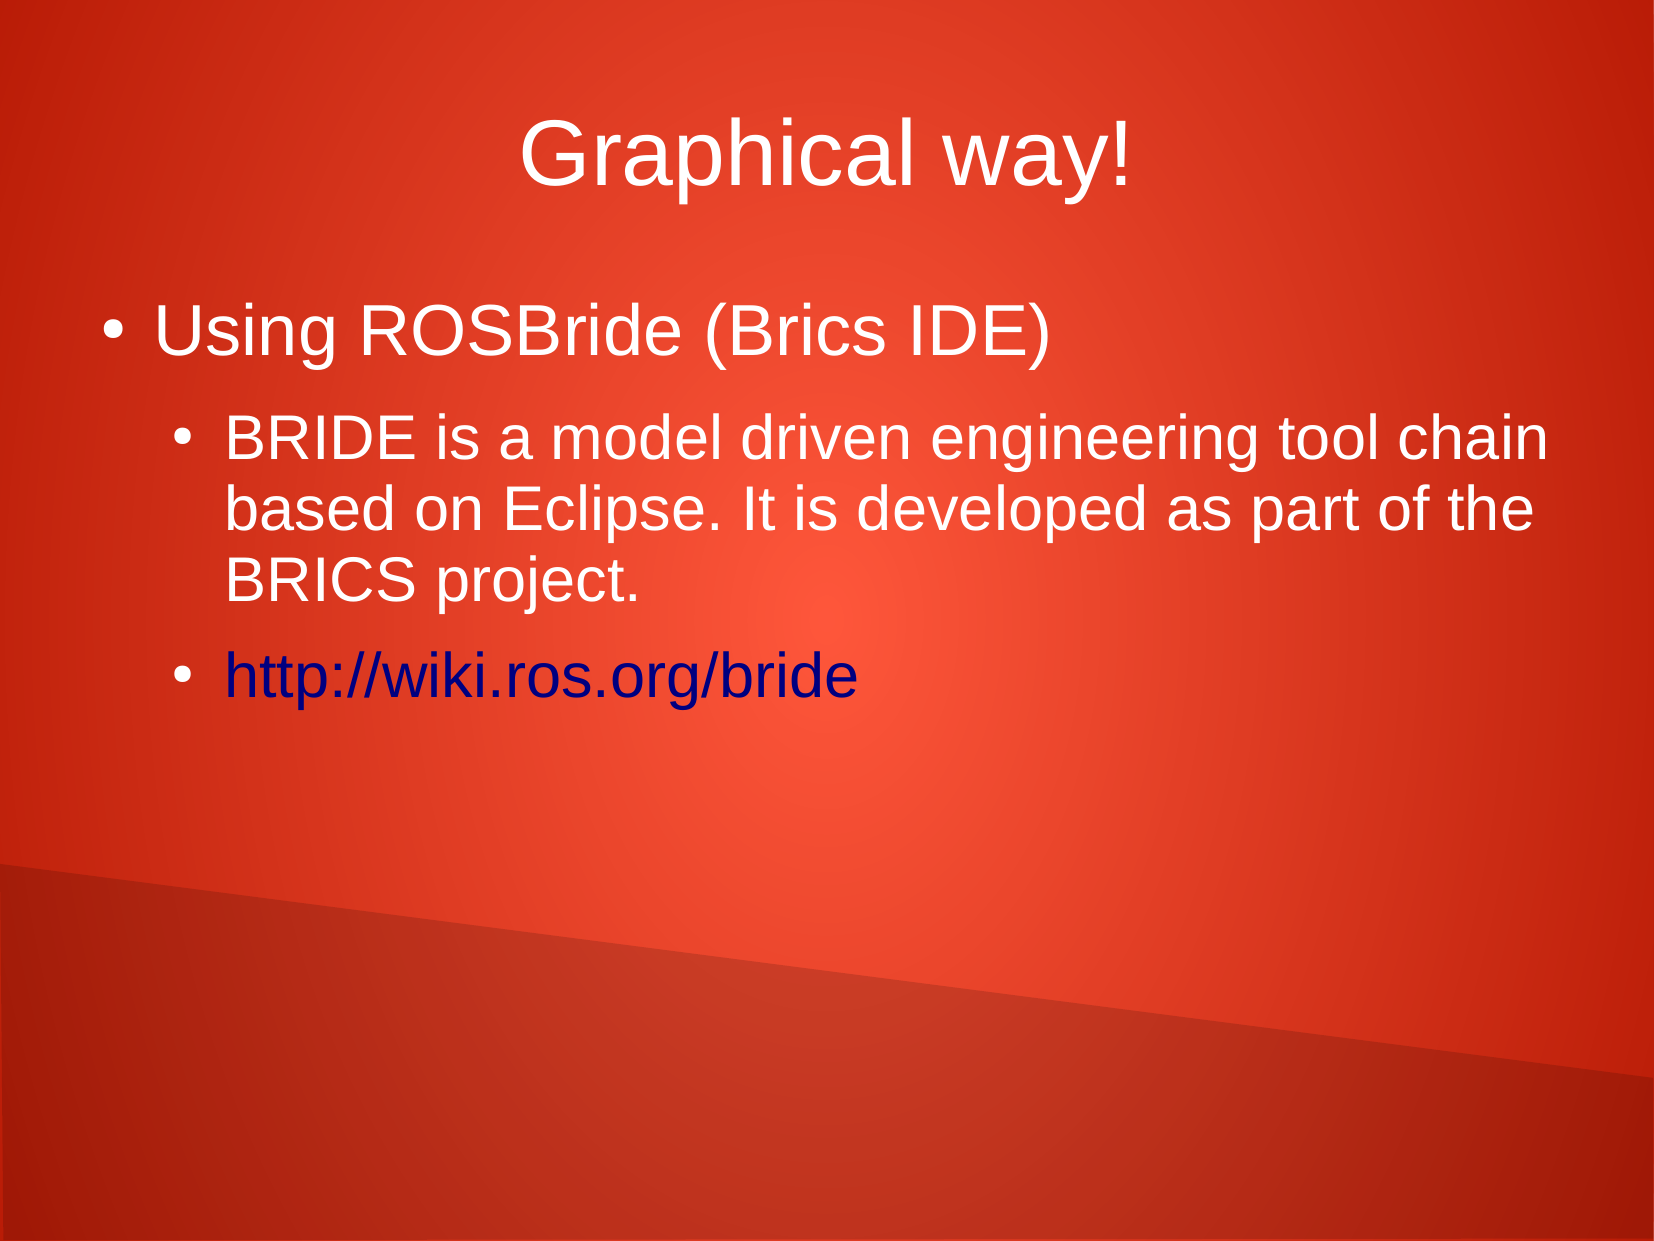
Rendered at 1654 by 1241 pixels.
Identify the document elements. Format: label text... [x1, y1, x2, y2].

list Using ROSBride (Brics IDE) BRIDE is a model driven engineering tool chain based on Eclipse. It is developed as part of the BRICS project. http://wiki.ros.org/bride [82, 290, 1571, 1010]
title Graphical way! [82, 49, 1571, 257]
